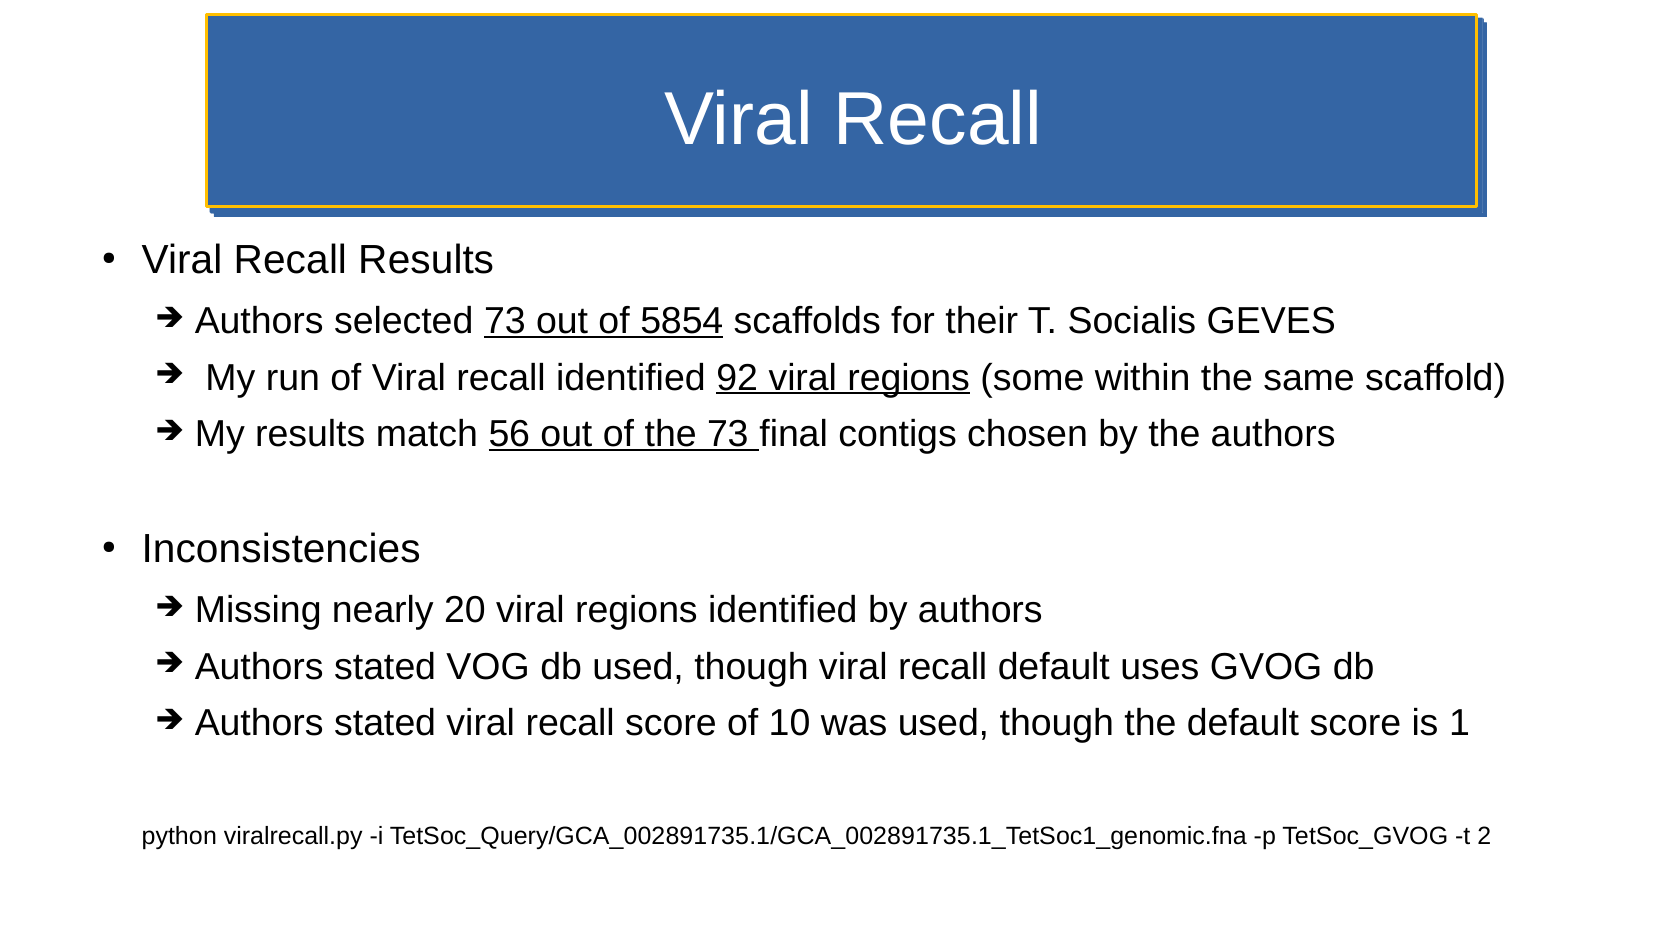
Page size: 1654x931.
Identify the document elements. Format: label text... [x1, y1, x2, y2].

title Viral Recall [277, 44, 1430, 192]
list Viral Recall Results Authors selected 73 out of 5854 scaffolds for their T. Socialis GEVES My run of Viral recall identified 92 viral regions (some within the same scaffold) My results match 56 out of the 73 final contigs chosen by the authors Inconsistencies Missing nearly 20 viral regions identified by authors Authors stated VOG db used, though viral recall default uses GVOG db Authors stated viral recall score of 10 was used, though the default score is 1 python viralrecall.py -i TetSoc_Query/GCA_002891735.1/GCA_002891735.1_TetSoc1_genomic.fna -p TetSoc_GVOG -t 2 [88, 236, 1565, 857]
